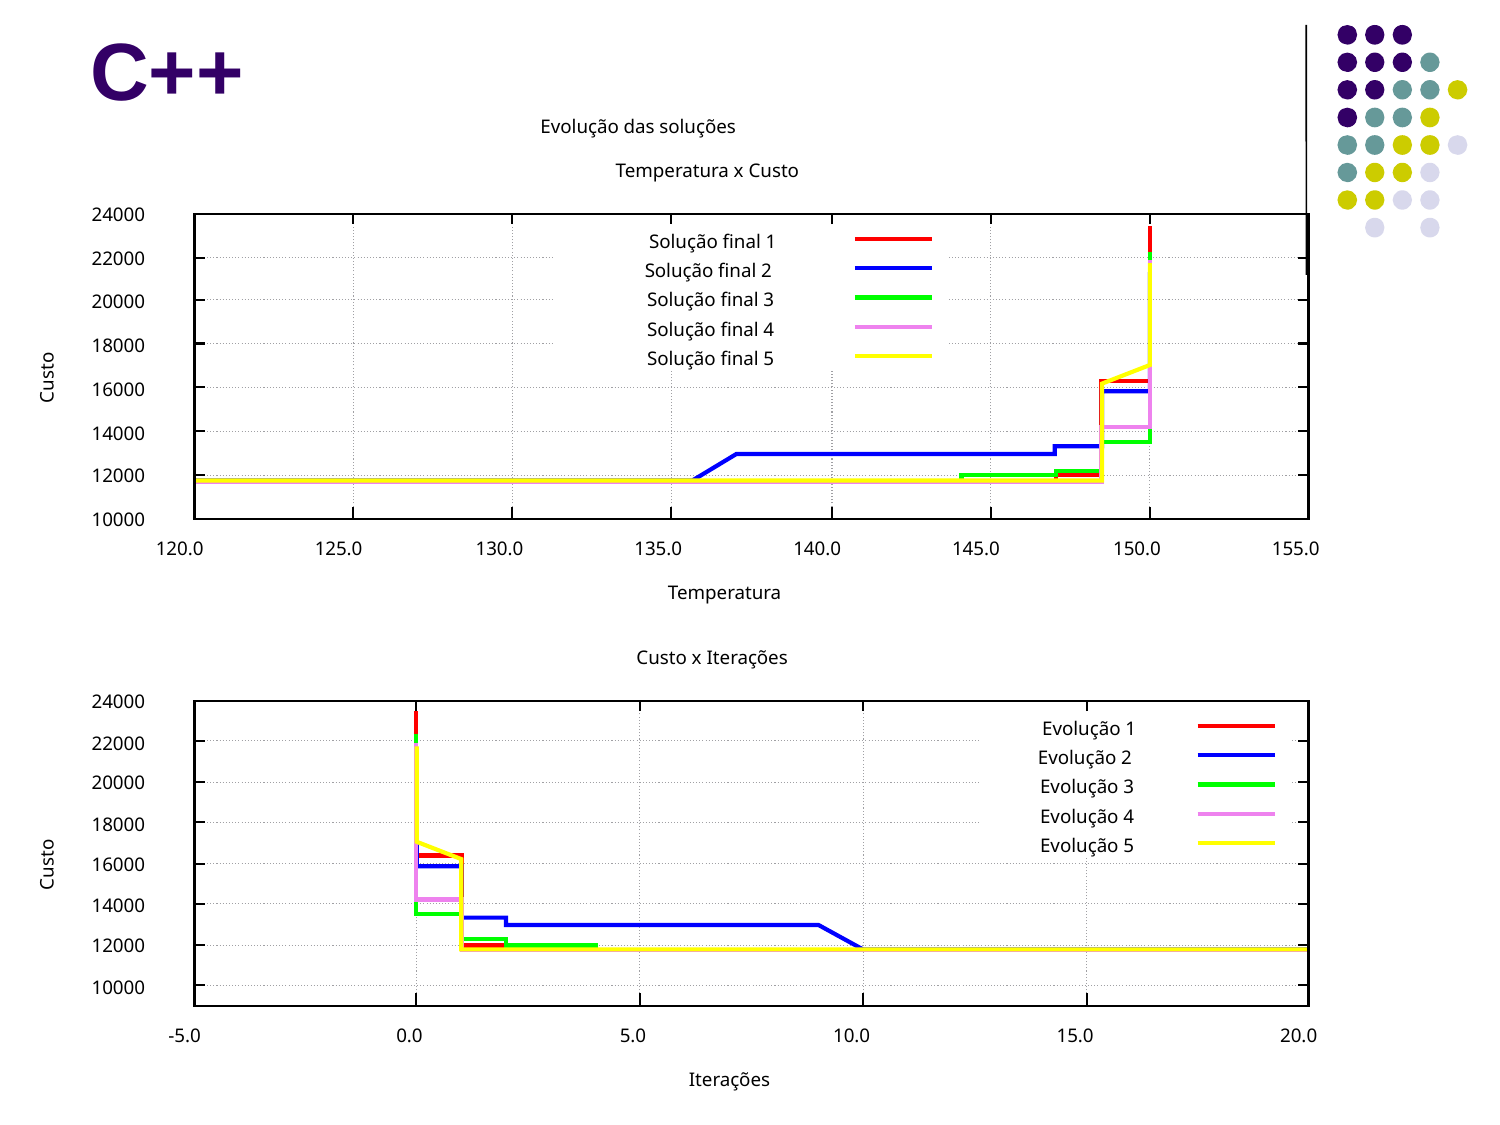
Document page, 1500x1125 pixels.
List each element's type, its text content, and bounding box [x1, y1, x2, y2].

picture [21, 95, 1361, 1101]
title C++ [75, 29, 556, 95]
